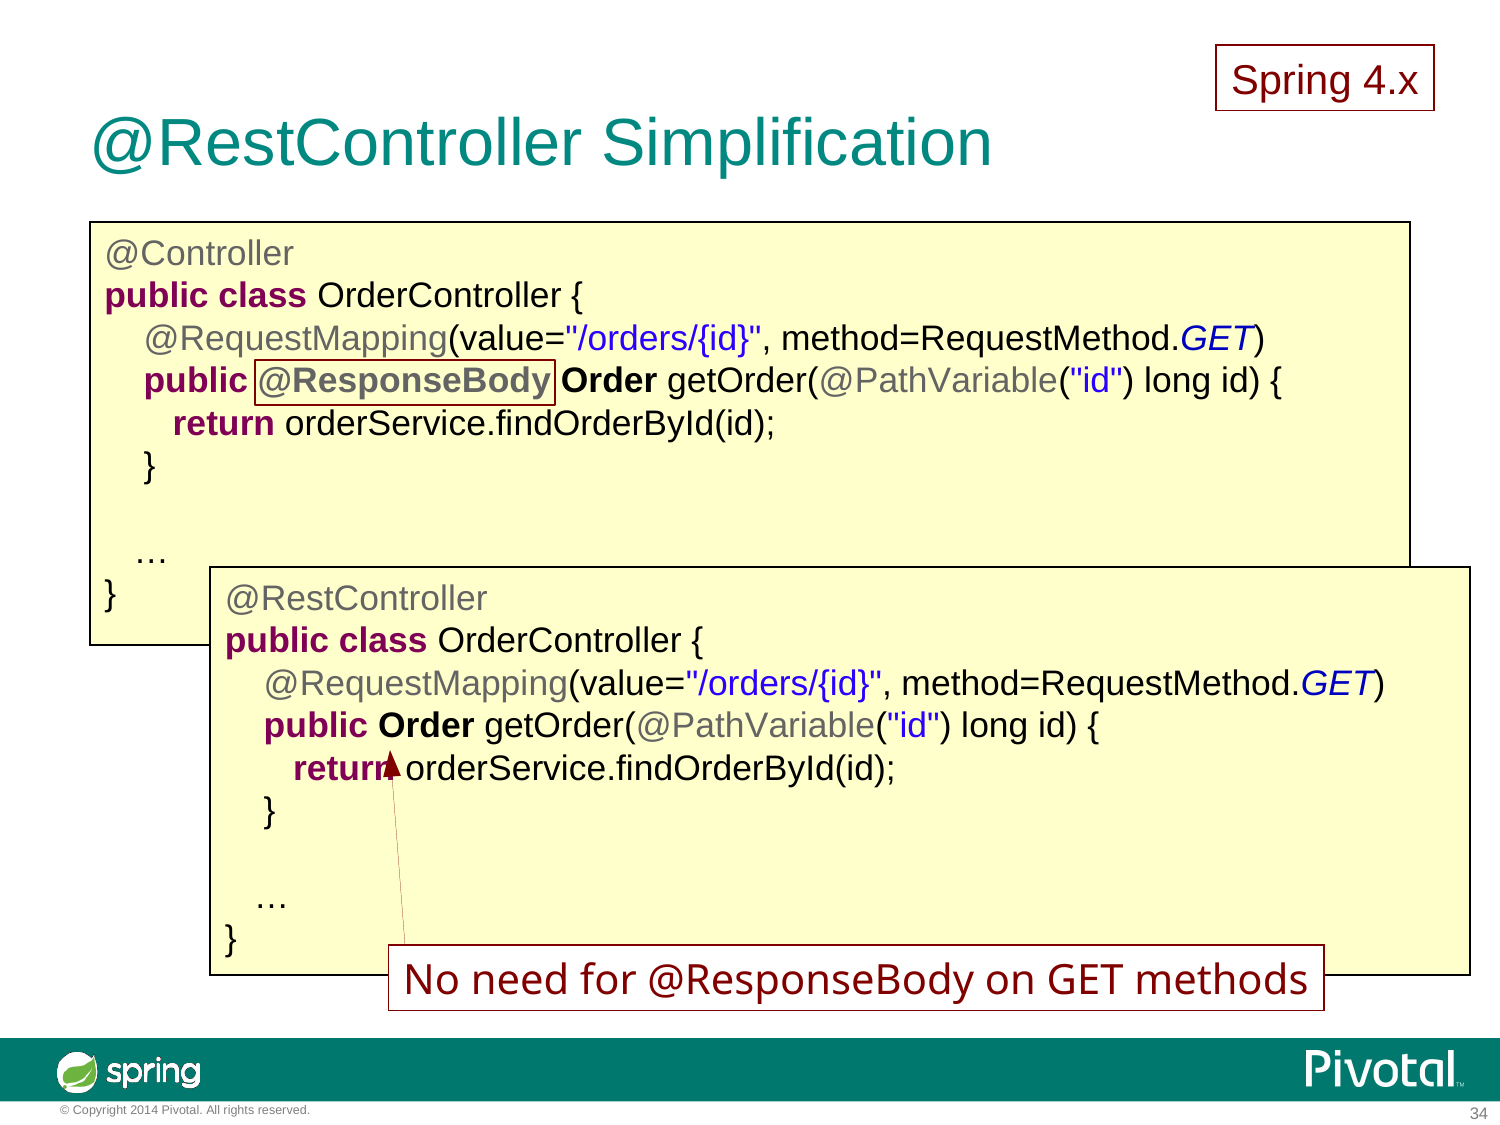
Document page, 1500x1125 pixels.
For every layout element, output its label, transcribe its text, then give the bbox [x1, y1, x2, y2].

picture [32, 1041, 210, 1103]
title @RestController Simplification [75, 45, 1426, 233]
text_box @Controller public class OrderController { @RequestMapping(value="/orders/{id}", method=RequestMethod.GET) public @ResponseBody Order getOrder(@PathVariable("id") long id) { return orderService.findOrderById(id); } … } [89, 222, 1411, 646]
picture [1306, 1050, 1464, 1087]
text_box No need for @ResponseBody on GET methods [388, 945, 1324, 1011]
text_box @RestController public class OrderController { @RequestMapping(value="/orders/{id}", method=RequestMethod.GET) public Order getOrder(@PathVariable("id") long id) { return orderService.findOrderById(id); } … } [210, 567, 1471, 976]
text_box Spring 4.x [1216, 45, 1434, 111]
